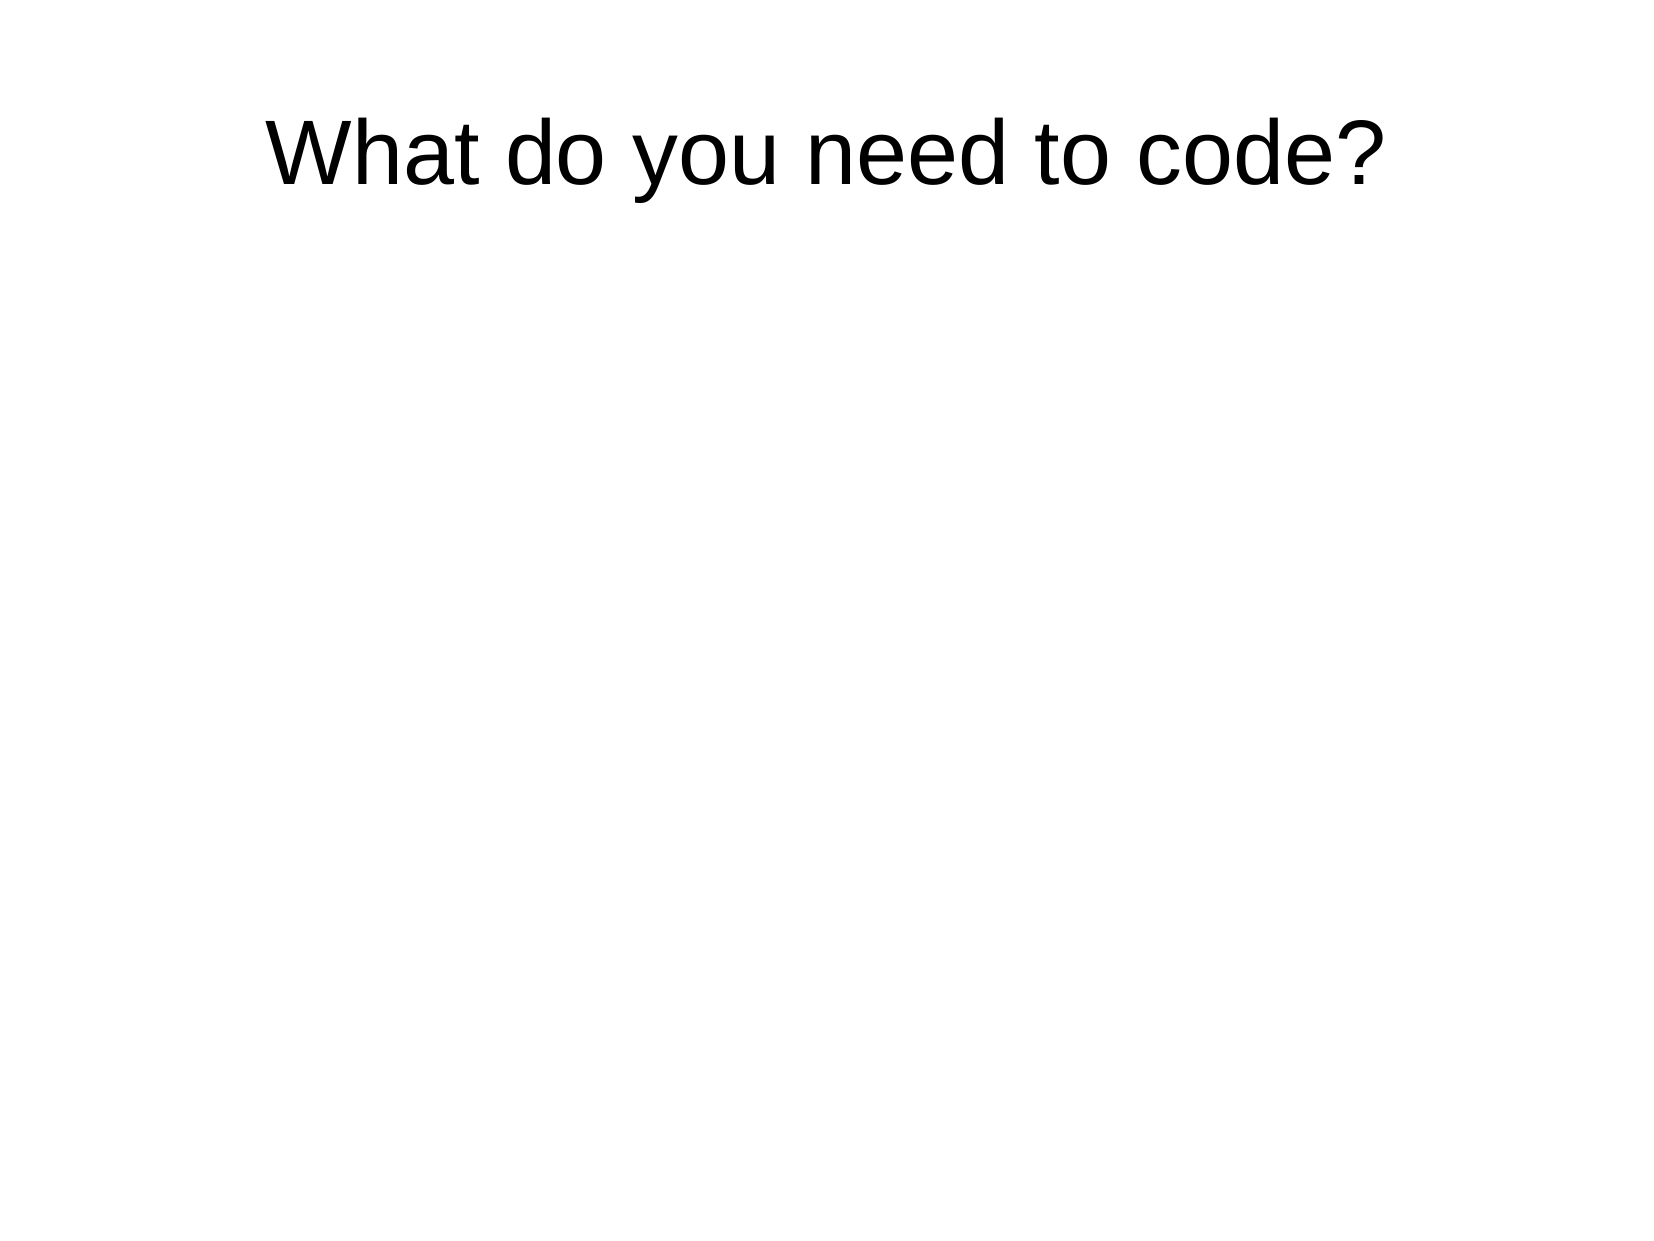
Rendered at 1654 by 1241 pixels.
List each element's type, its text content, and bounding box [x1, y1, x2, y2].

title What do you need to code? [82, 49, 1571, 257]
